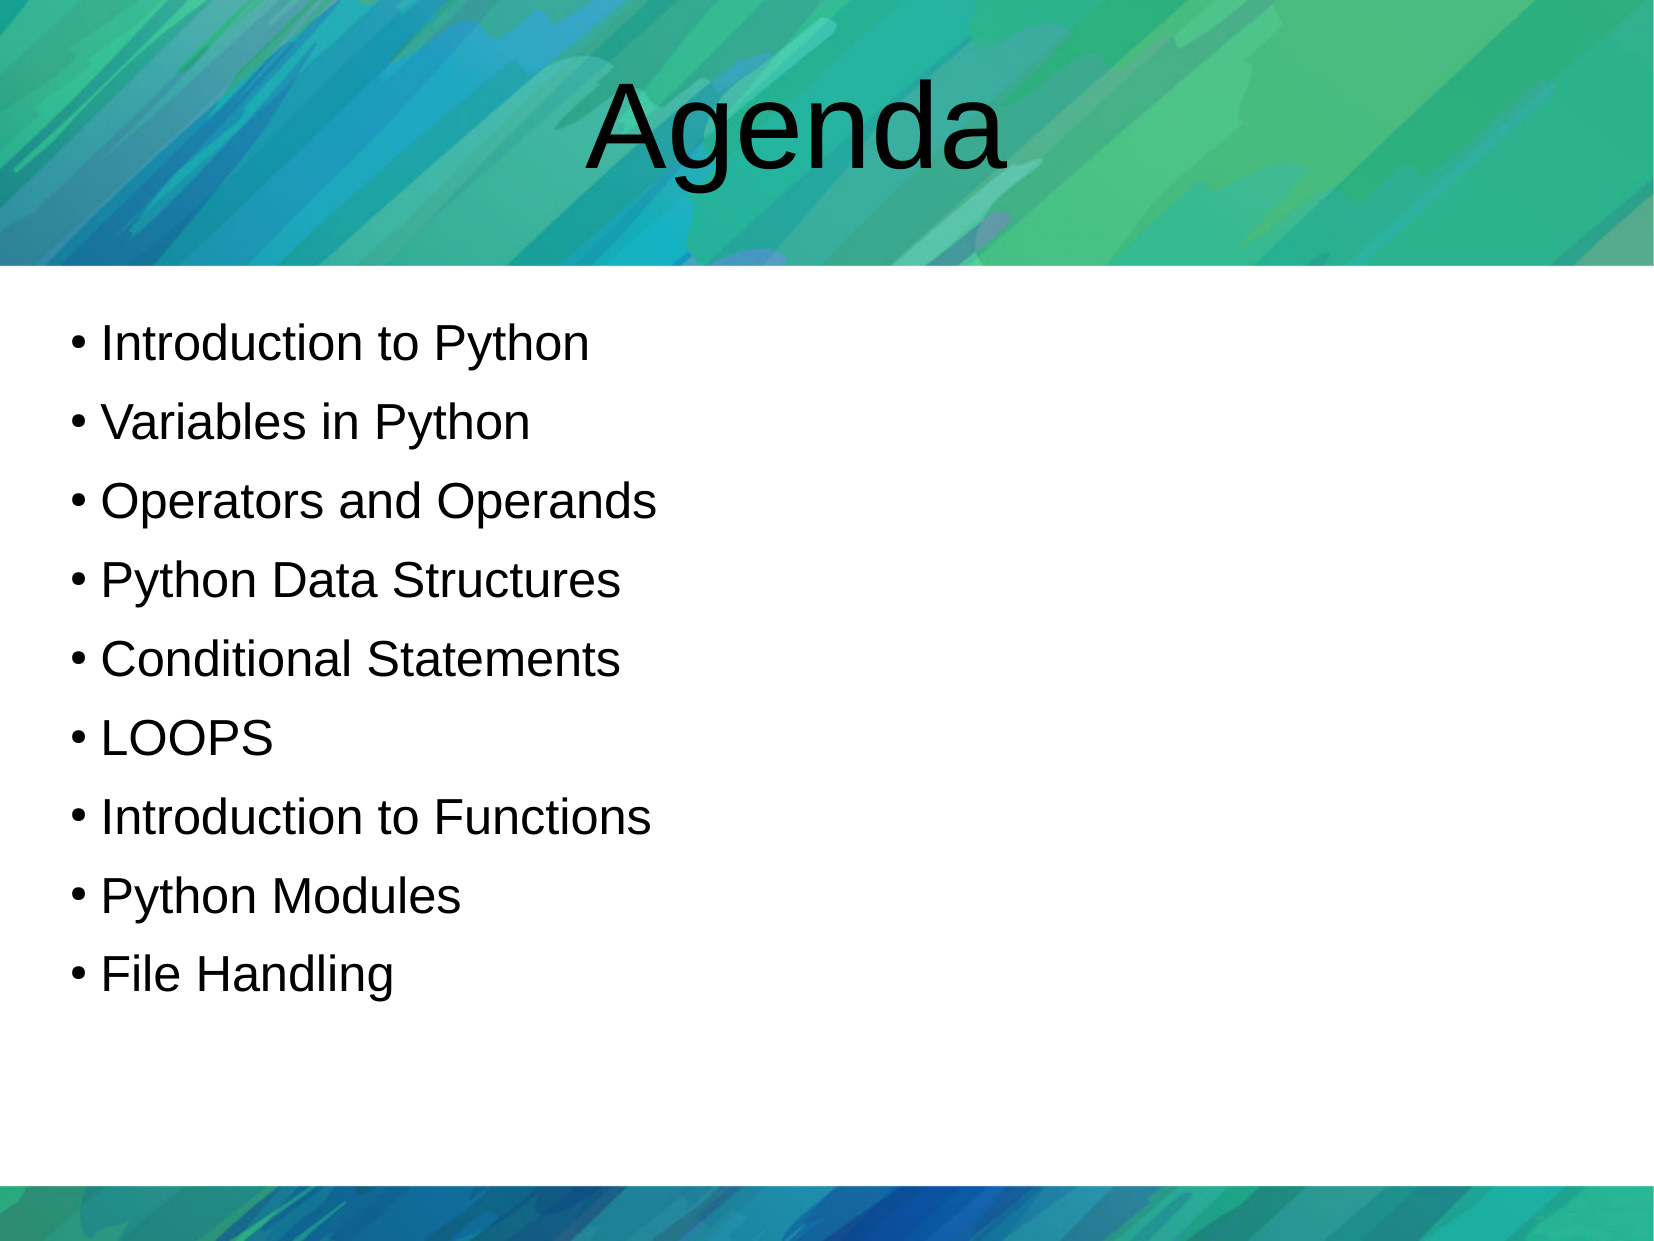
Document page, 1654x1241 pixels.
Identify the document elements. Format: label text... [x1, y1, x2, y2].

title Agenda [75, 58, 1518, 196]
picture [0, 0, 1654, 1241]
list Introduction to Python Variables in Python Operators and Operands Python Data Structures Conditional Statements LOOPS Introduction to Functions Python Modules File Handling [60, 315, 1549, 1006]
